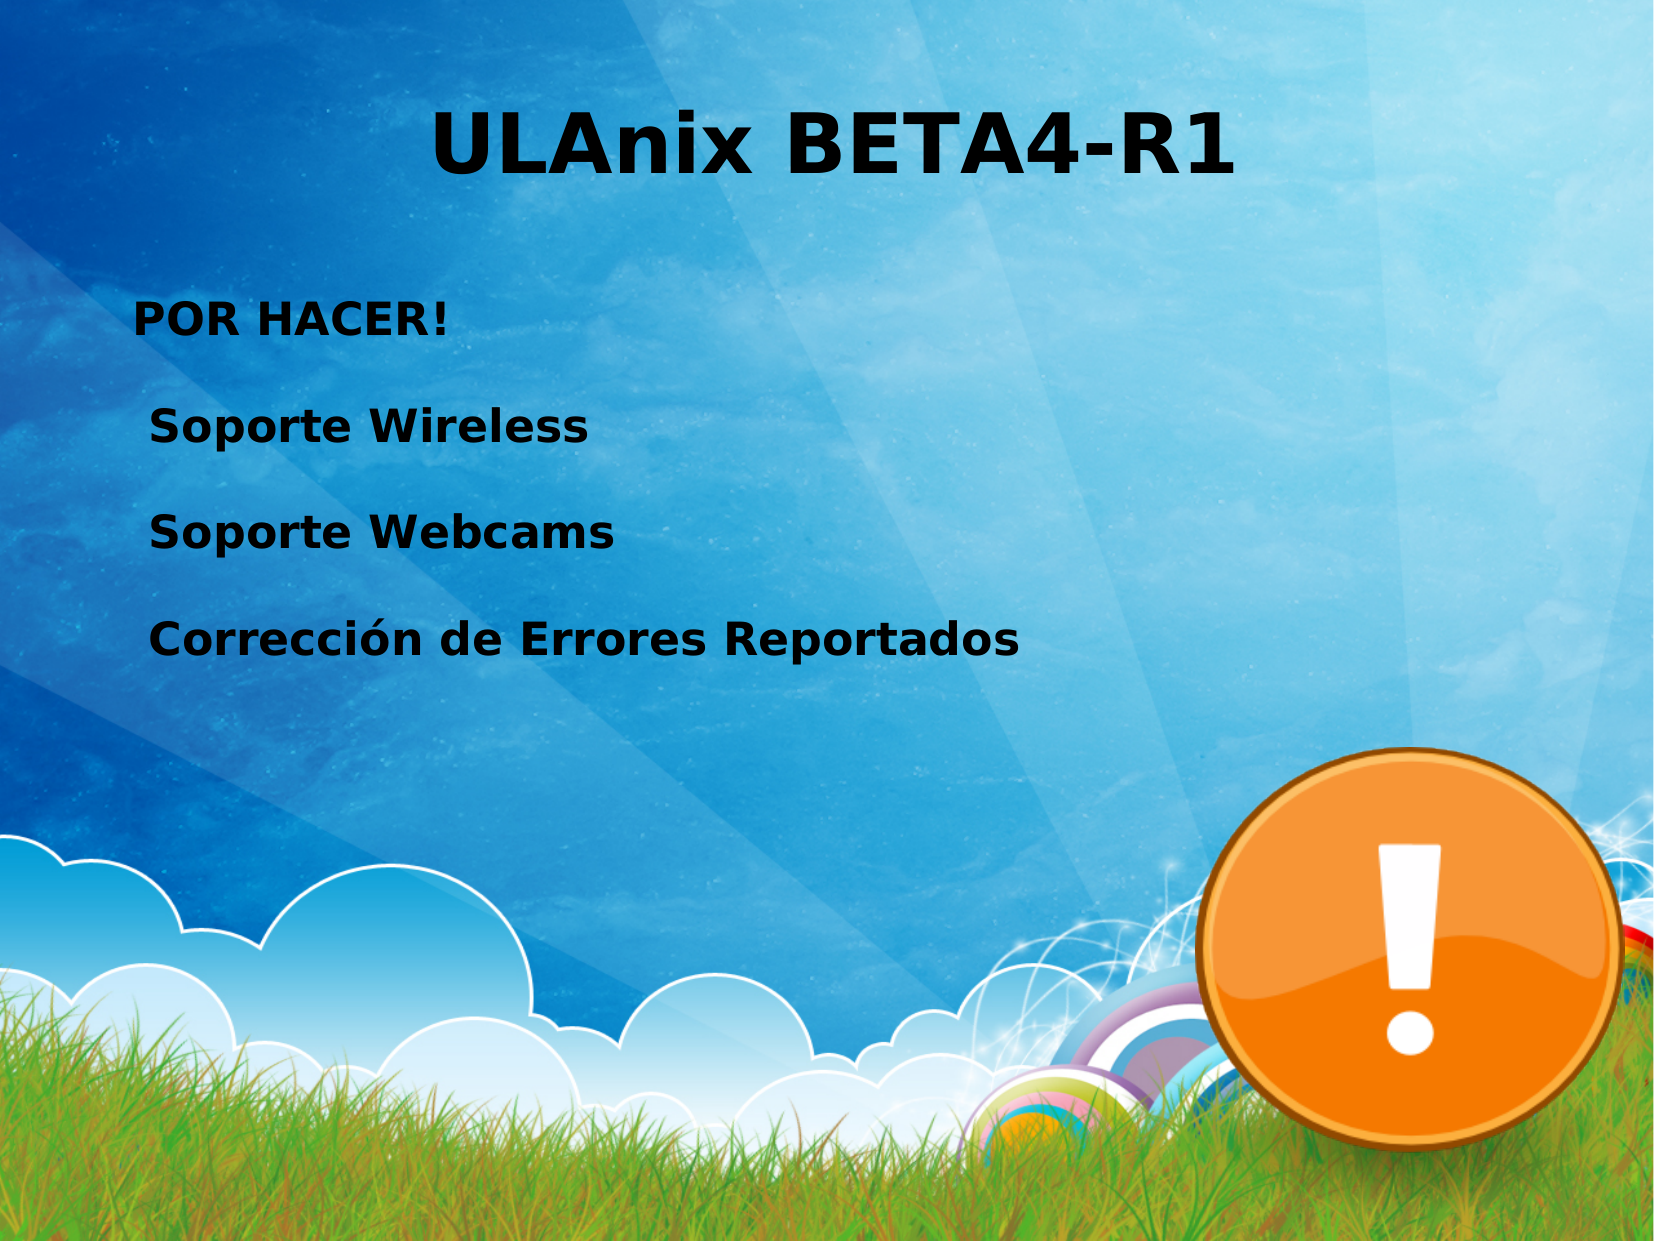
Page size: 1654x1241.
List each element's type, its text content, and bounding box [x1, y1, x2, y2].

picture [0, 0, 1654, 1241]
text_box ULAnix BETA4-R1 [413, 88, 1447, 201]
text_box POR HACER! Soporte Wireless Soporte Webcams Corrección de Errores Reportados [118, 285, 1536, 674]
